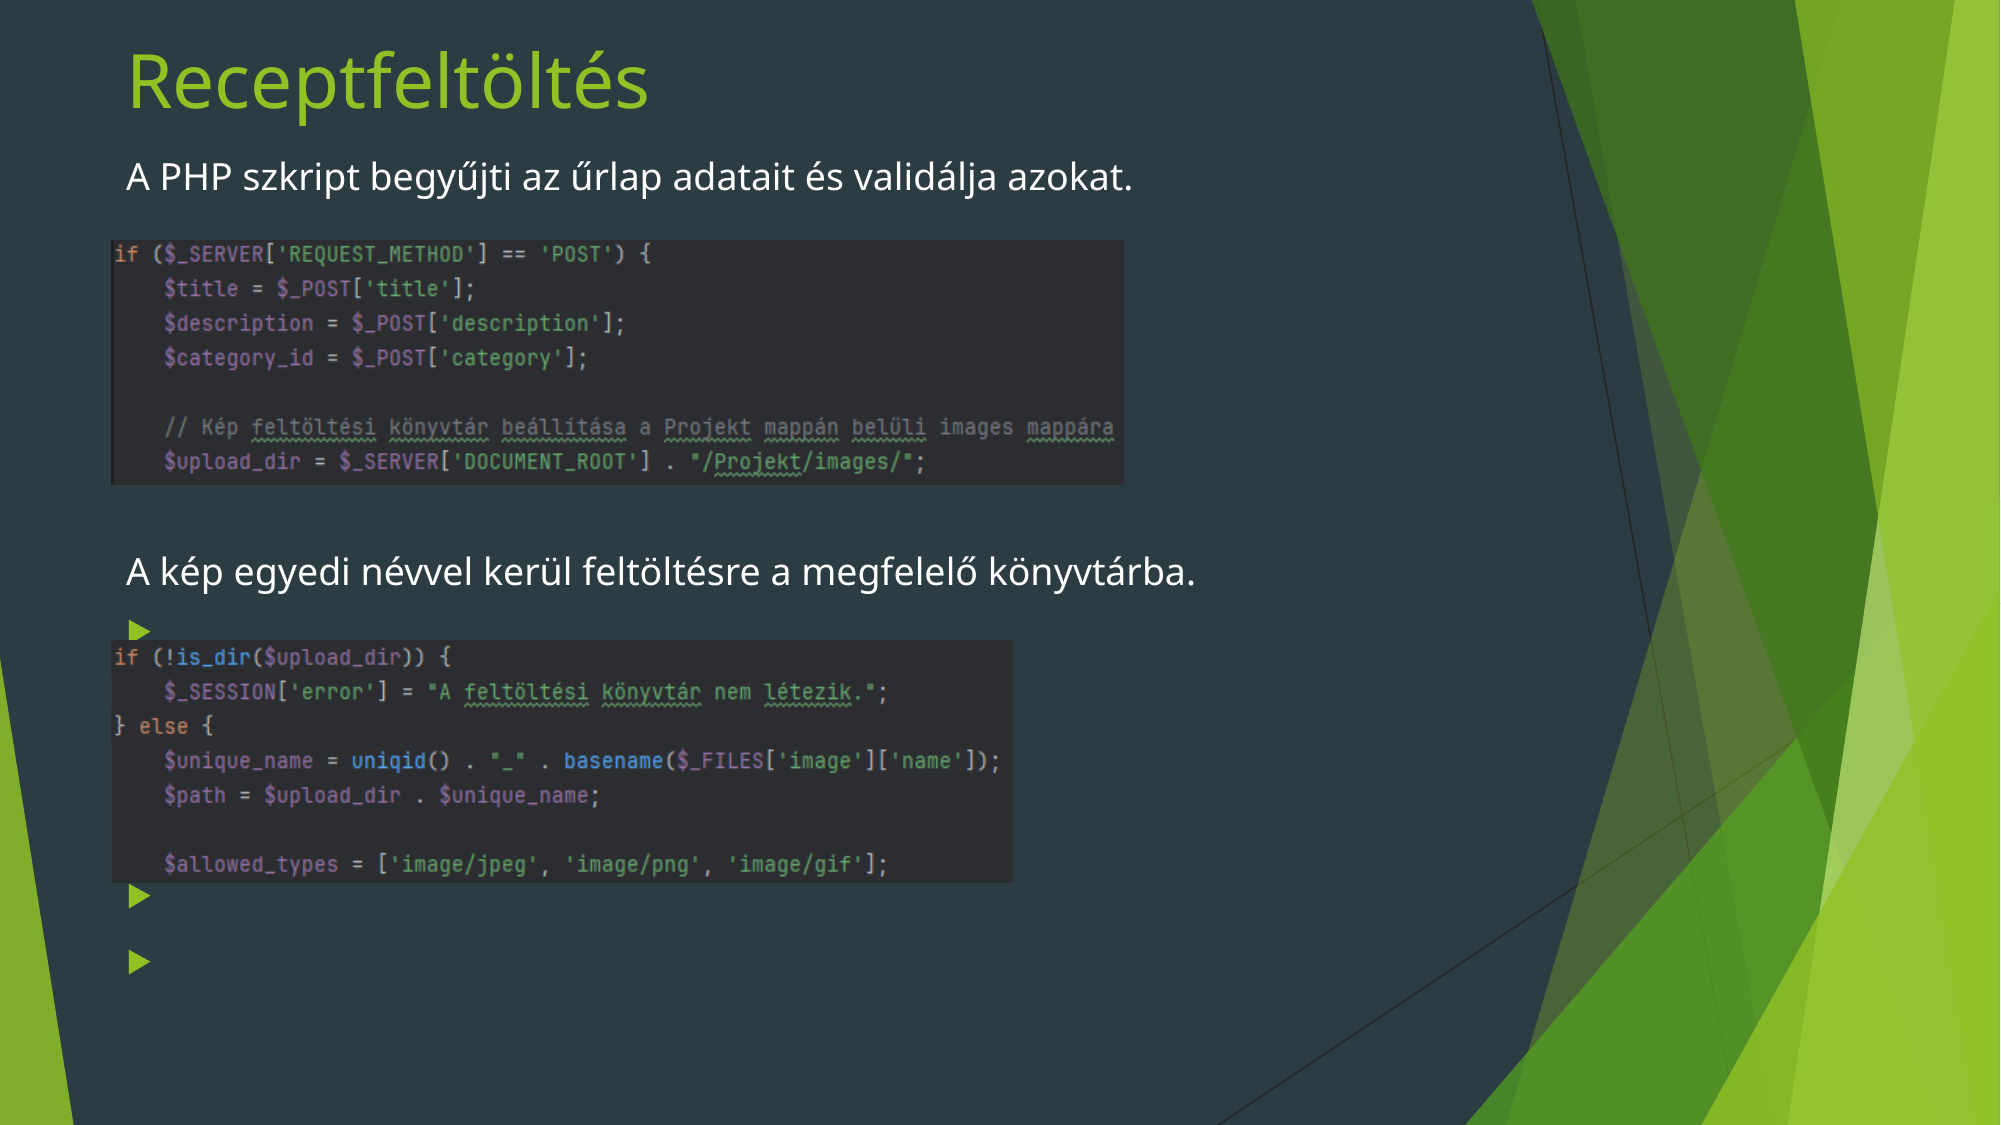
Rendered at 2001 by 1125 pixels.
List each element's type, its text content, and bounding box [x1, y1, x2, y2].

picture [111, 240, 1124, 485]
picture [111, 640, 1013, 883]
title Receptfeltöltés [111, 25, 1522, 145]
list A PHP szkript begyűjti az űrlap adatait és validálja azokat. A kép egyedi névvel kerül feltöltésre a megfelelő könyvtárba. [111, 145, 1522, 1067]
